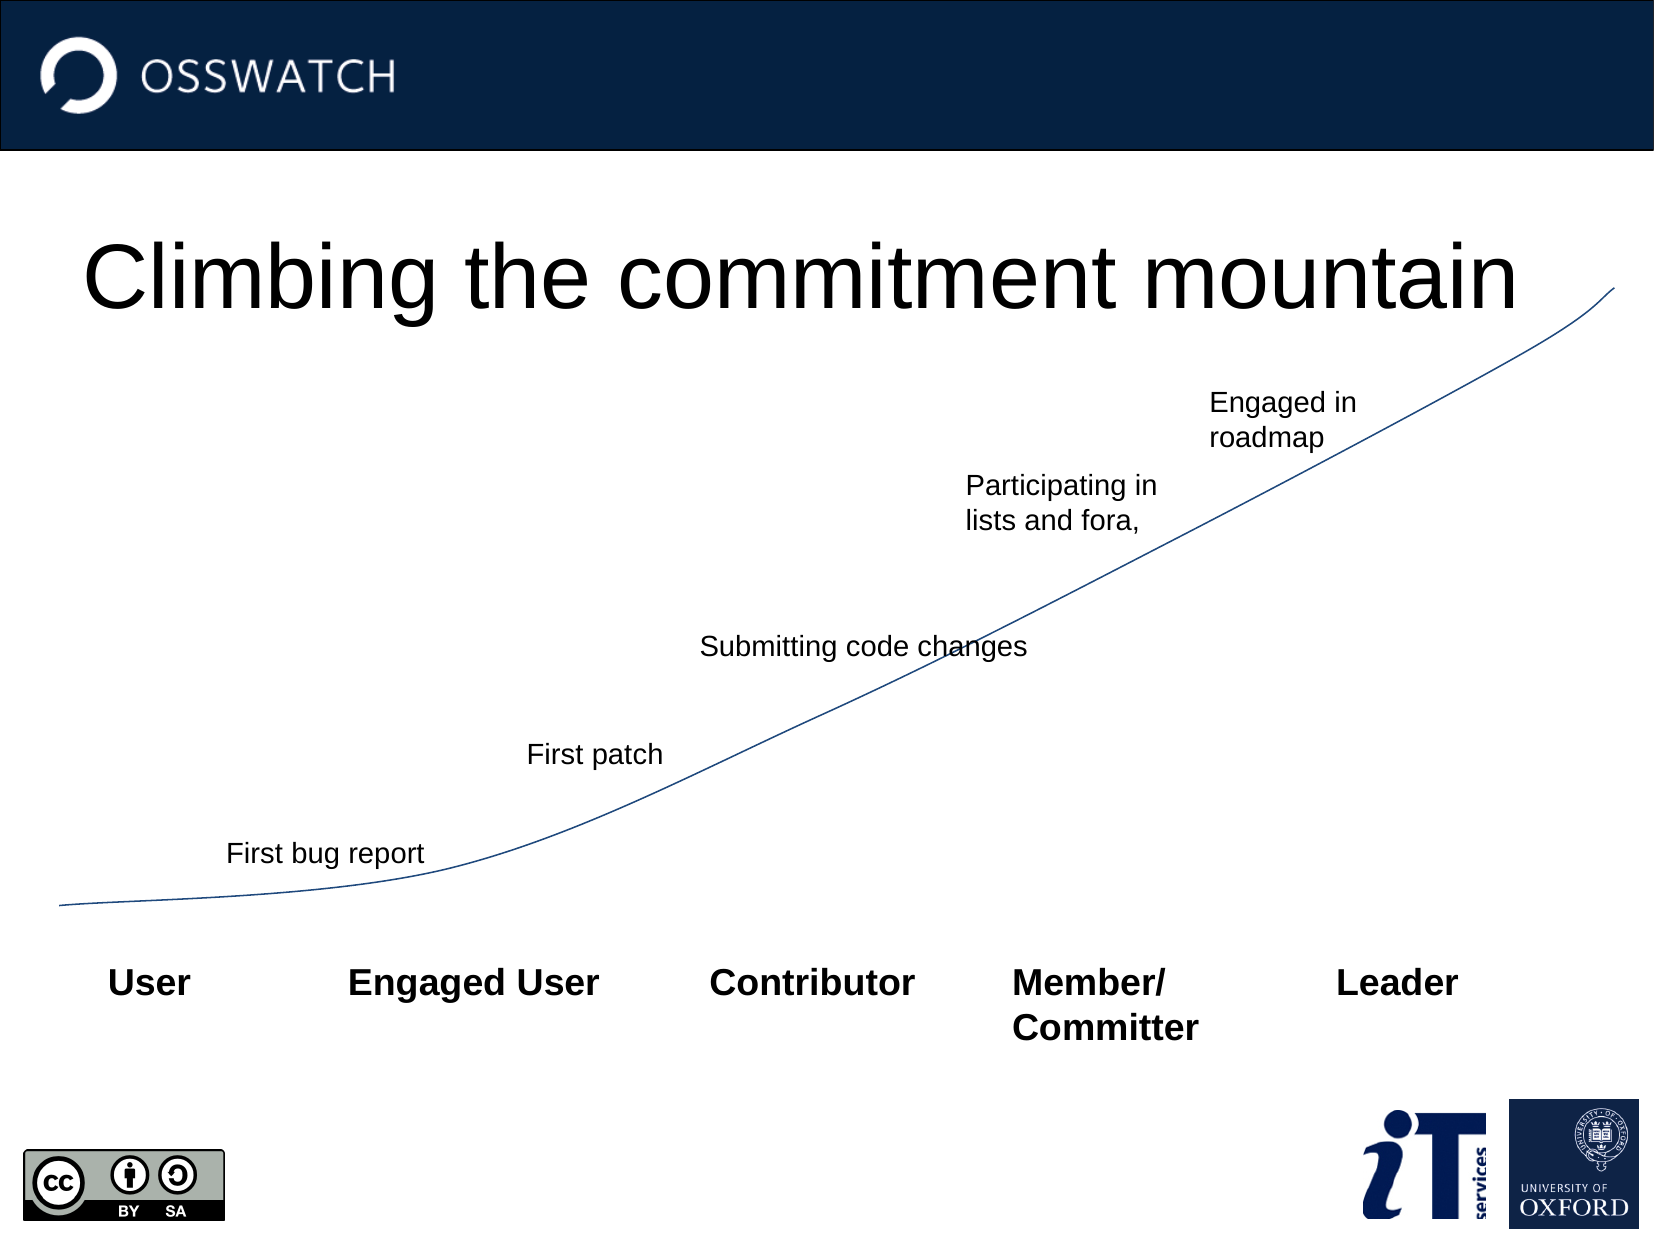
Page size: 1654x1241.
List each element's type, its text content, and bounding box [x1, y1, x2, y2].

text_box First bug report [211, 819, 455, 969]
text_box Engaged User [332, 943, 636, 1093]
text_box Climbing the commitment mountain [1488, 327, 1569, 375]
text_box Submitting code changes [684, 570, 1177, 720]
picture [1509, 1099, 1639, 1229]
text_box Member/ Committer [997, 943, 1300, 1093]
text_box First patch [511, 720, 756, 869]
picture [12, 12, 426, 141]
text_box Engaged in roadmap [1194, 368, 1438, 518]
text_box Participating in lists and fora, [950, 450, 1195, 600]
picture [1363, 1110, 1486, 1219]
text_box Climbing the commitment mountain [82, 169, 1569, 375]
text_box Contributor [694, 943, 997, 1093]
text_box User [92, 943, 237, 1093]
picture [23, 1149, 225, 1221]
text_box Leader [1321, 943, 1624, 1093]
